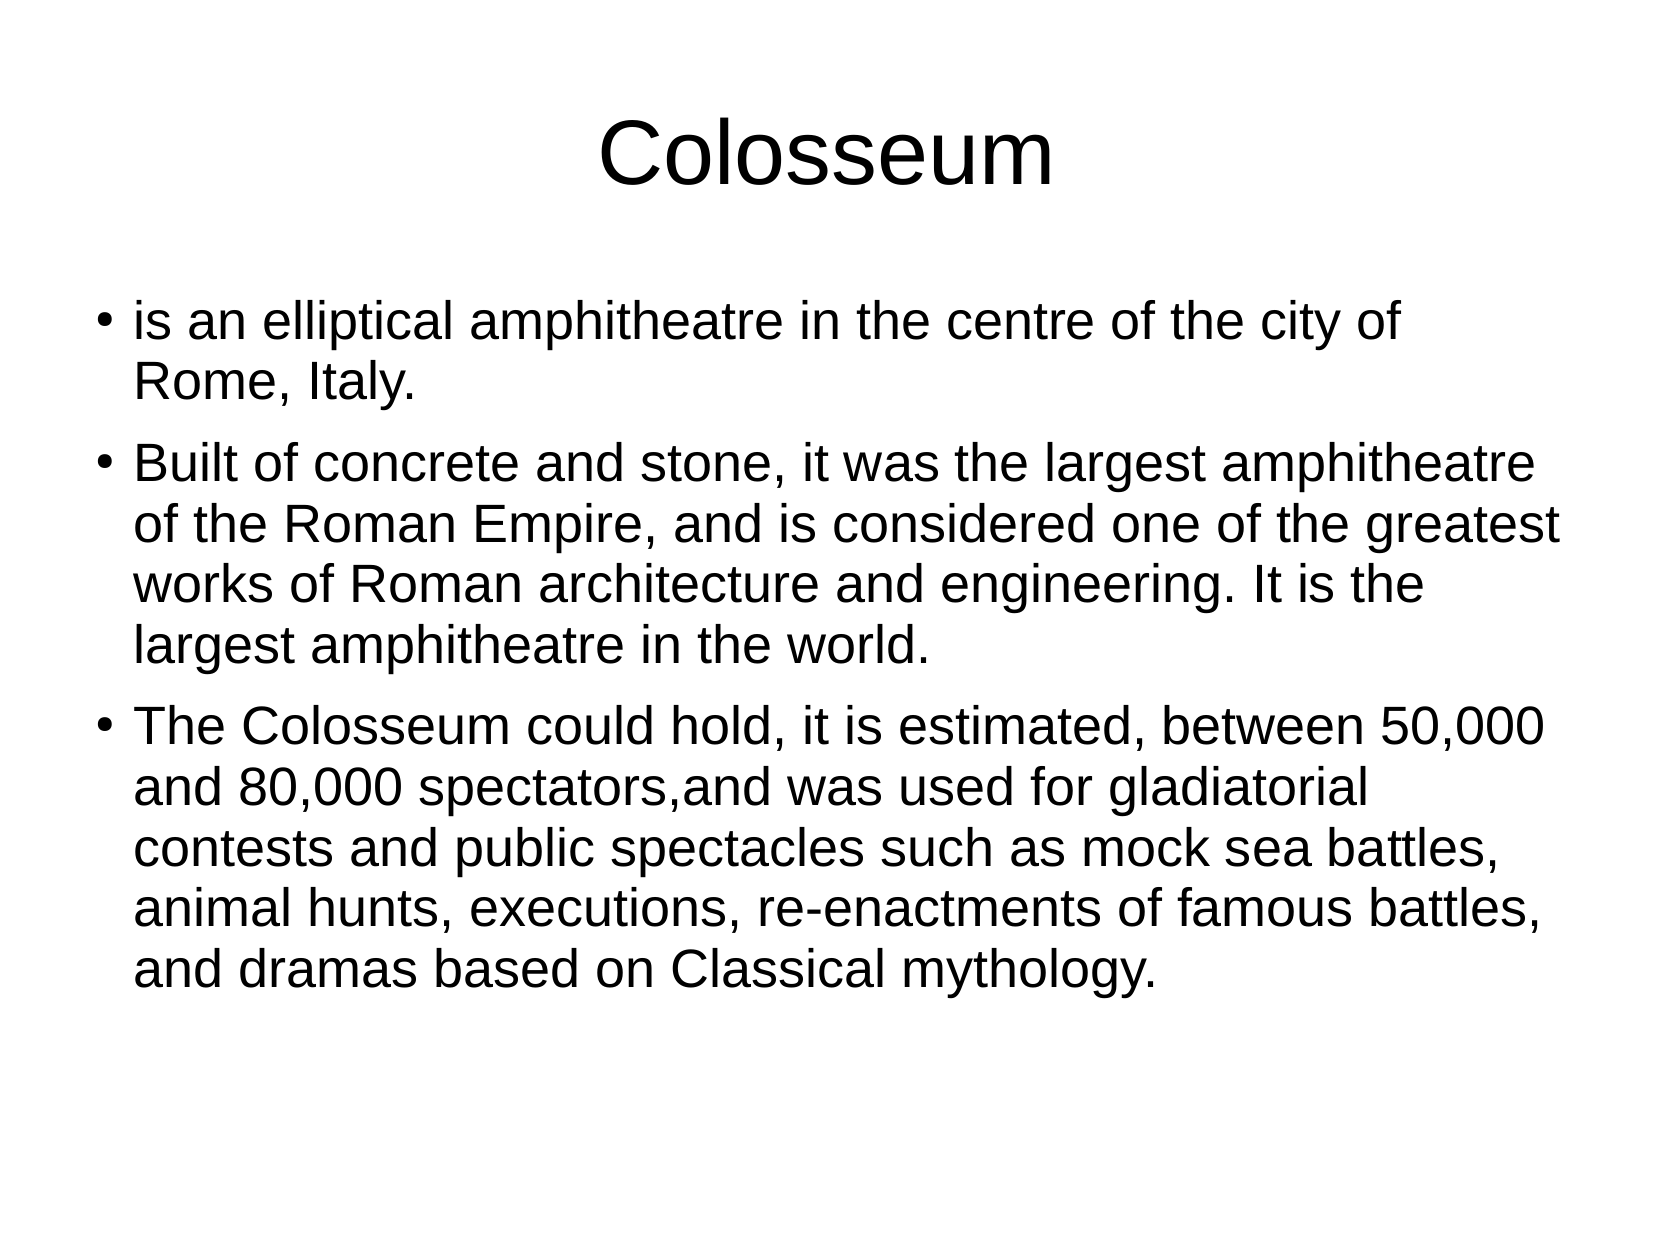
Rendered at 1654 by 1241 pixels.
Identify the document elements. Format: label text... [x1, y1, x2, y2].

title Colosseum [82, 49, 1571, 257]
list is an elliptical amphitheatre in the centre of the city of Rome, Italy. Built of concrete and stone, it was the largest amphitheatre of the Roman Empire, and is considered one of the greatest works of Roman architecture and engineering. It is the largest amphitheatre in the world. The Colosseum could hold, it is estimated, between 50,000 and 80,000 spectators,and was used for gladiatorial contests and public spectacles such as mock sea battles, animal hunts, executions, re-enactments of famous battles, and dramas based on Classical mythology. [82, 290, 1571, 1010]
